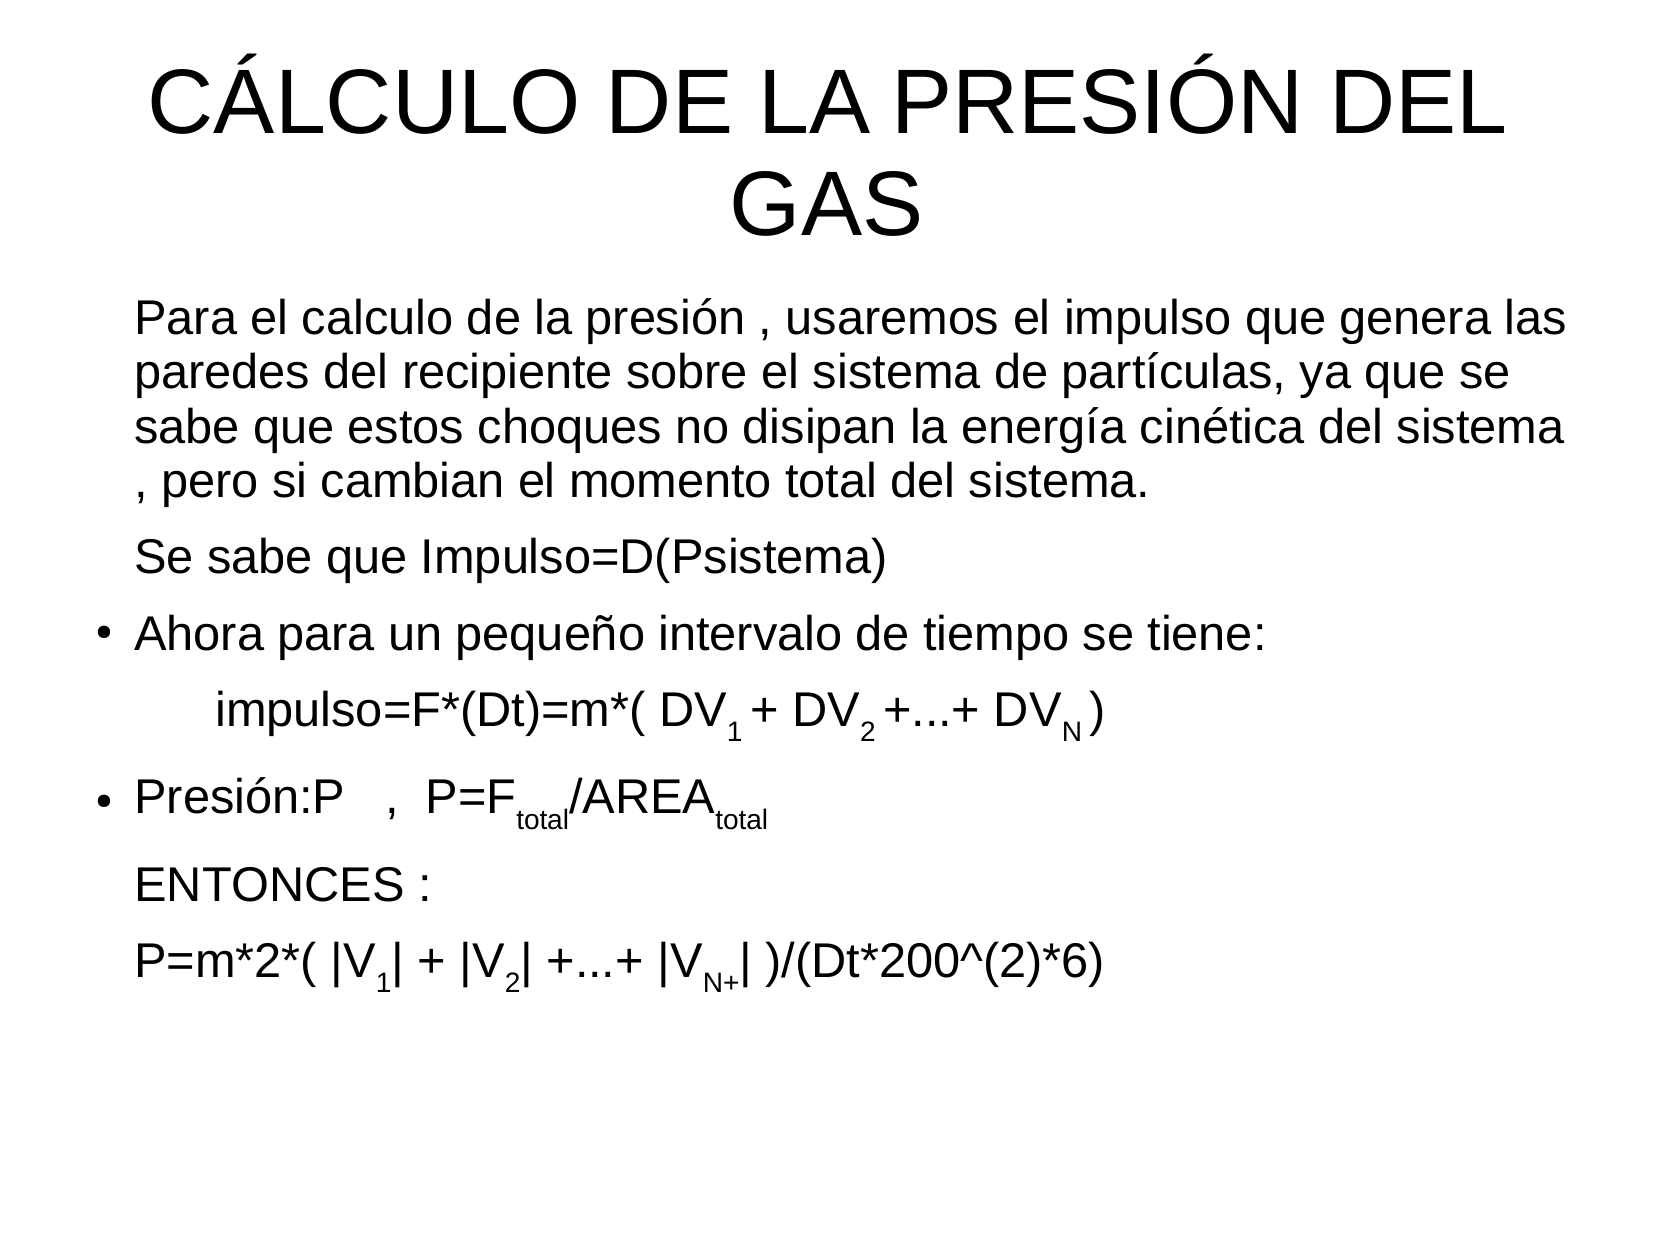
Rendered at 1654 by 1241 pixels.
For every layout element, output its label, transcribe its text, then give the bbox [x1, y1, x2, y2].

list Para el calculo de la presión , usaremos el impulso que genera las paredes del recipiente sobre el sistema de partículas, ya que se sabe que estos choques no disipan la energía cinética del sistema , pero si cambian el momento total del sistema. Se sabe que Impulso=D(Psistema) Ahora para un pequeño intervalo de tiempo se tiene: impulso=F*(Dt)=m*( DV1 + DV2 +...+ DVN ) Presión:P , P=Ftotal/AREAtotal ENTONCES : P=m*2*( |V1| + |V2| +...+ |VN+| )/(Dt*200^(2)*6) [82, 290, 1571, 1010]
title CÁLCULO DE LA PRESIÓN DEL GAS [82, 49, 1571, 257]
